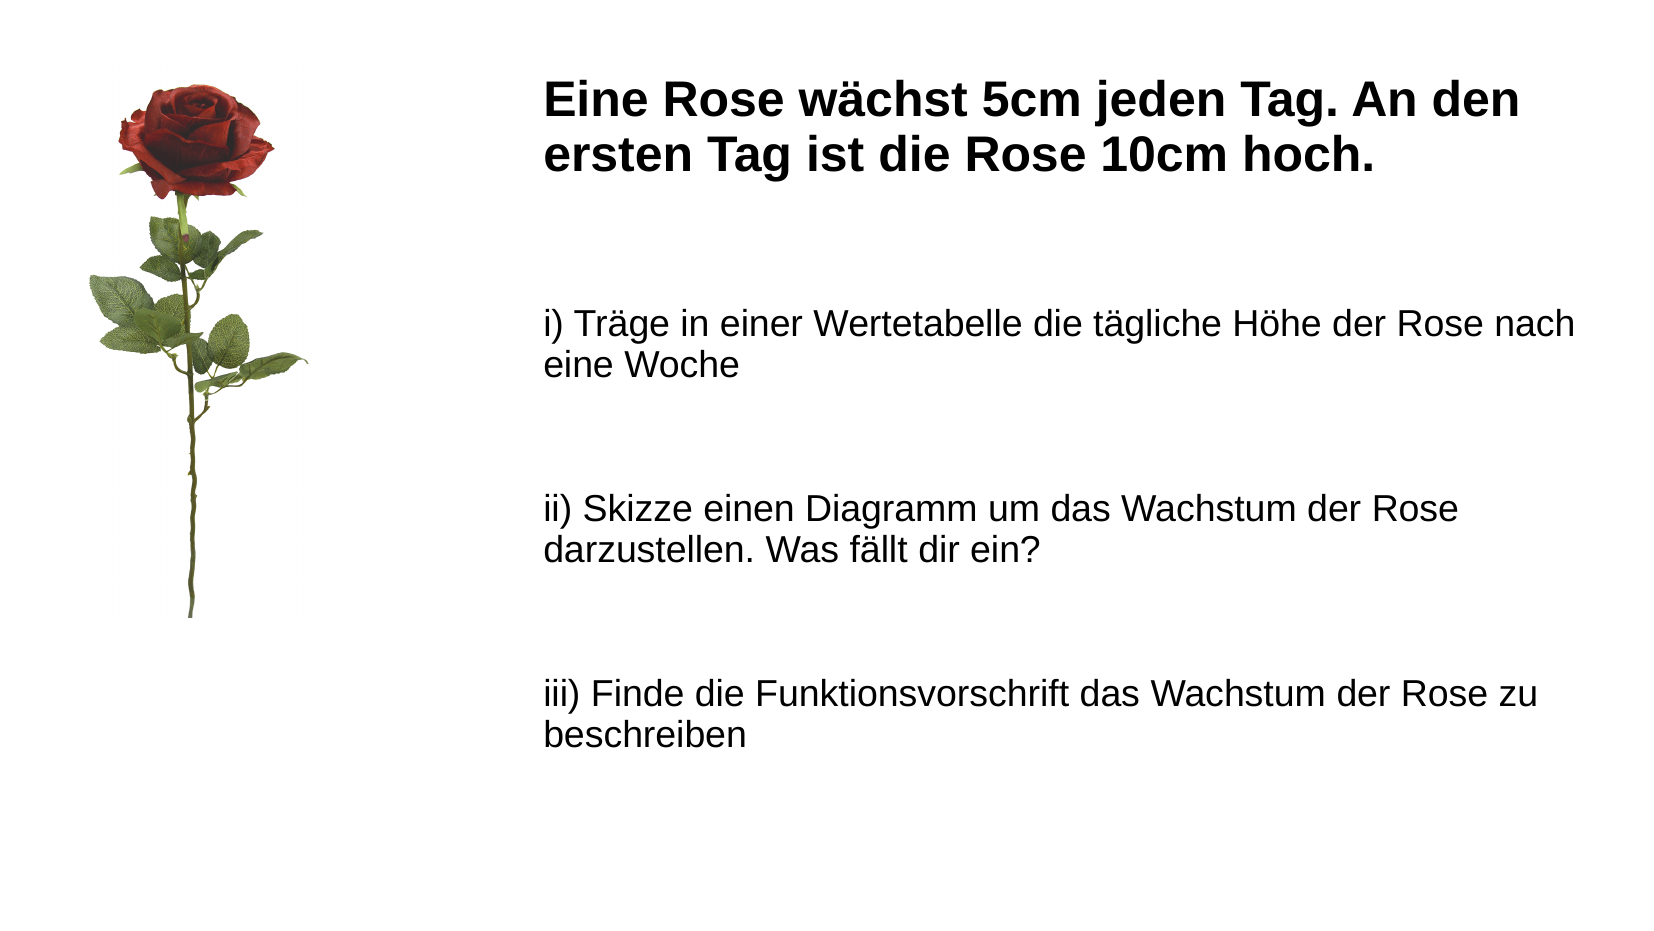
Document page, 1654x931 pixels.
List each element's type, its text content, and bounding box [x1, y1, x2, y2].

list Eine Rose wächst 5cm jeden Tag. An den ersten Tag ist die Rose 10cm hoch. i) Träge in einer Wertetabelle die tägliche Höhe der Rose nach eine Woche ii) Skizze einen Diagramm um das Wachstum der Rose darzustellen. Was fällt dir ein? iii) Finde die Funktionsvorschrift das Wachstum der Rose zu beschreiben [472, 70, 1595, 898]
picture [70, 59, 331, 618]
